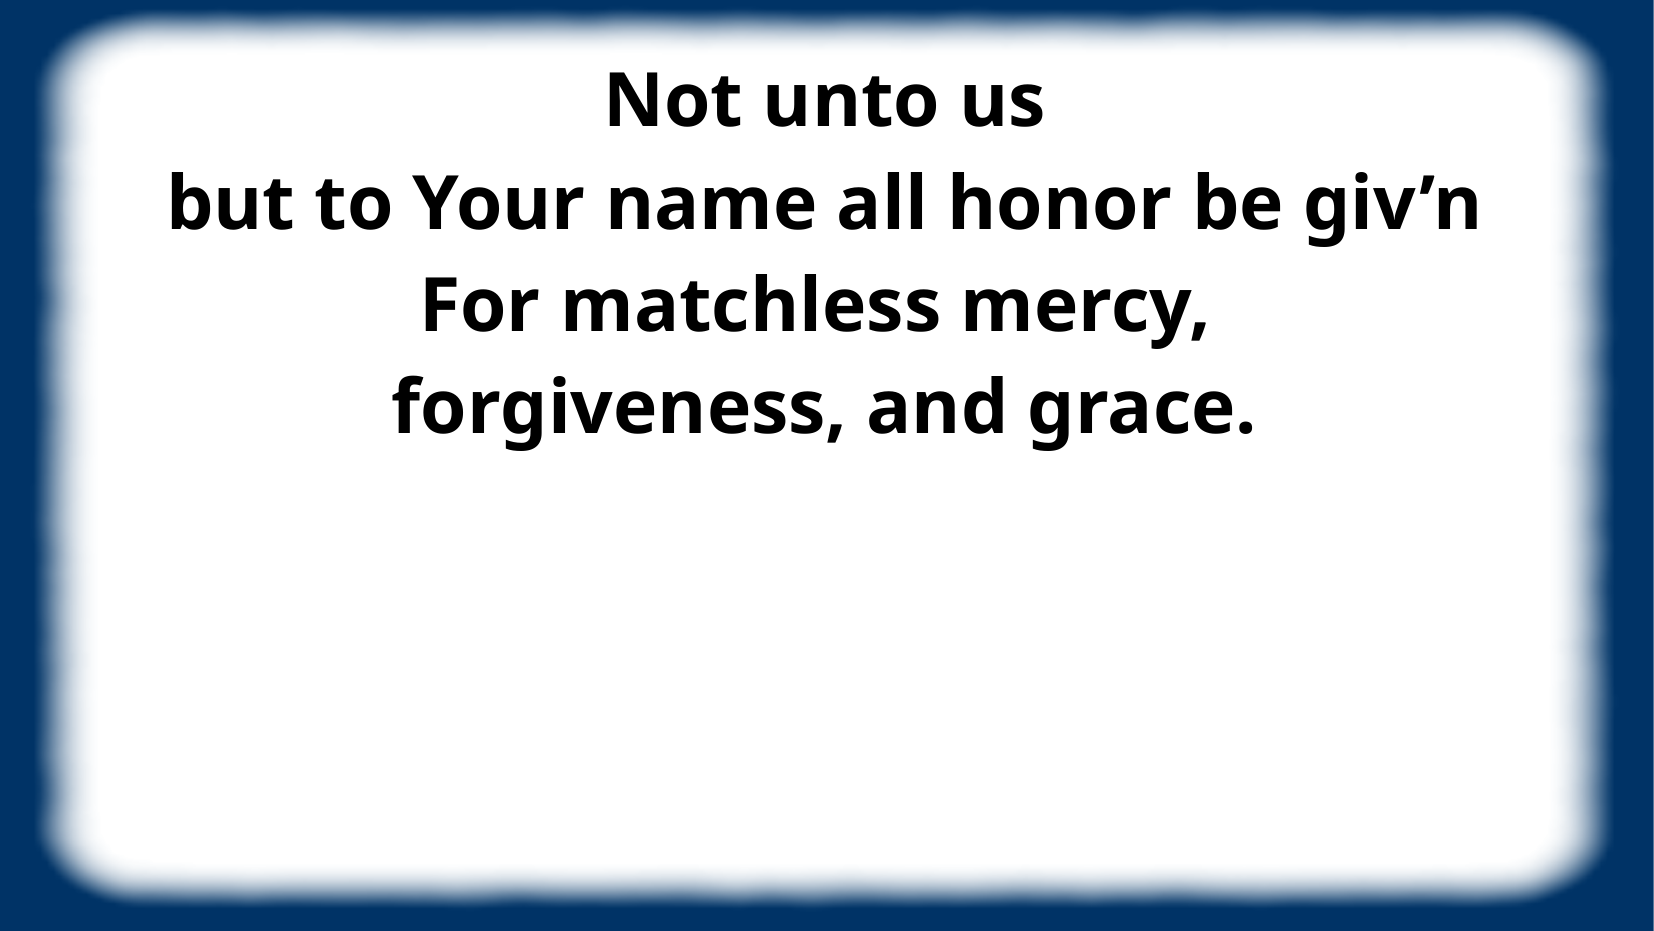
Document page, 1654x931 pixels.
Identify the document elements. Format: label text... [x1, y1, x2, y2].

picture [0, 0, 1654, 931]
text_box Not unto us but to Your name all honor be giv’n For matchless mercy, forgiveness, and grace. [75, 39, 1576, 498]
